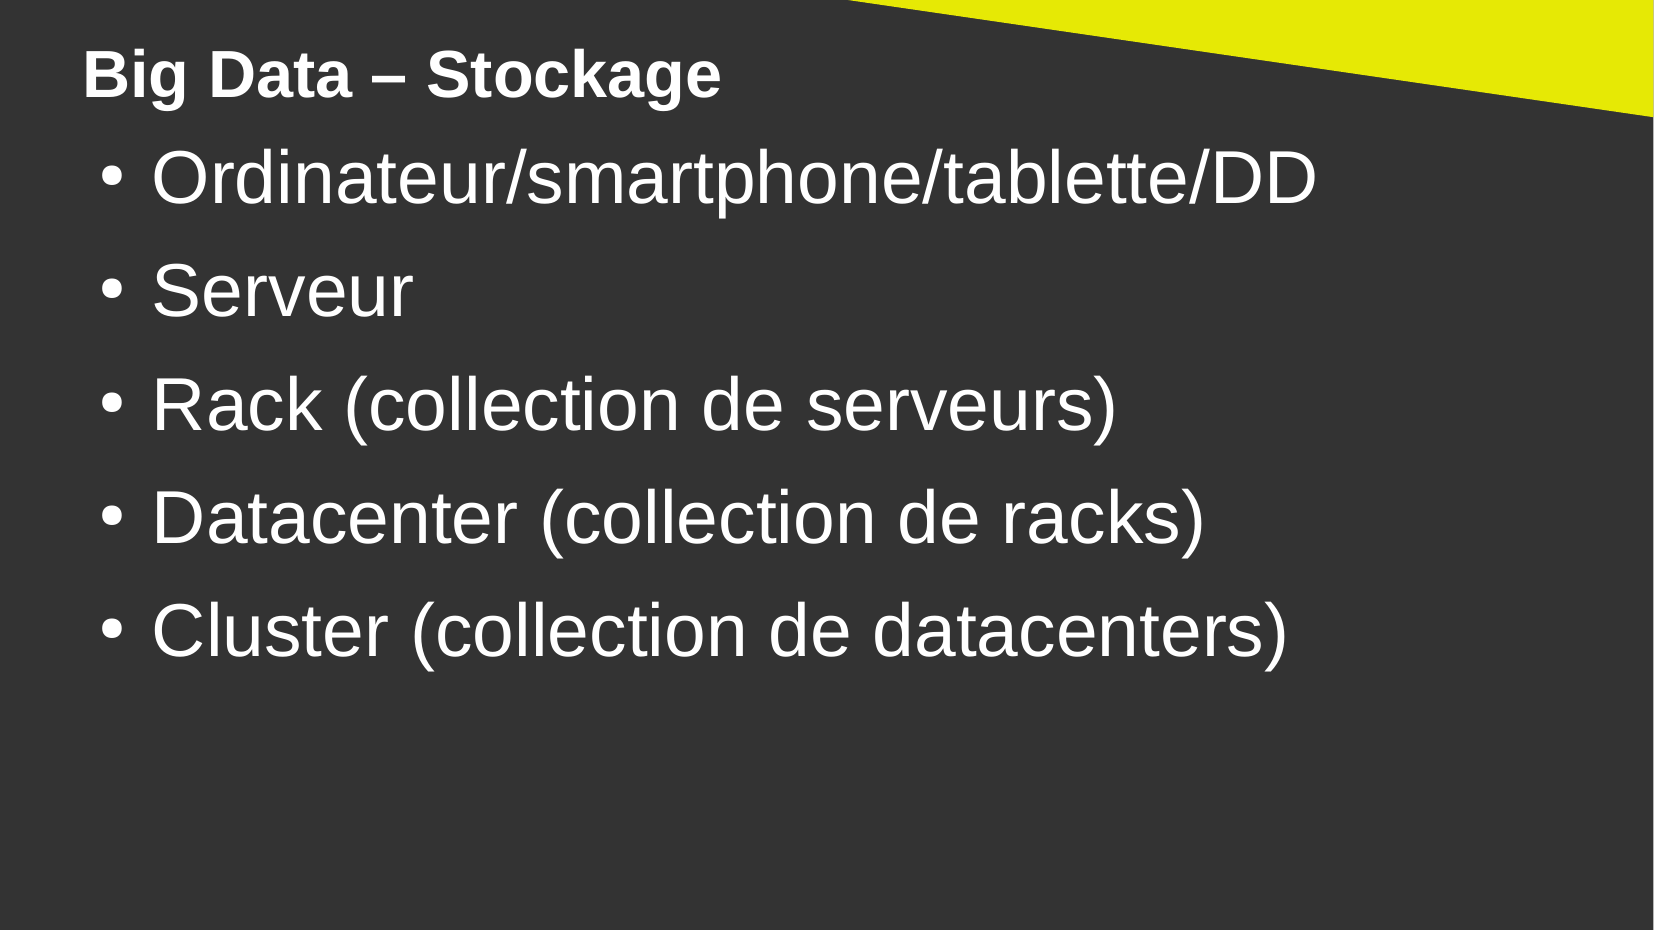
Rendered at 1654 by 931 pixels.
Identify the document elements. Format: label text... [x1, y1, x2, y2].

text_box [847, 0, 1654, 118]
title Big Data – Stockage [82, 37, 1571, 114]
list Ordinateur/smartphone/tablette/DD Serveur Rack (collection de serveurs) Datacenter (collection de racks) Cluster (collection de datacenters) [80, 135, 1620, 721]
